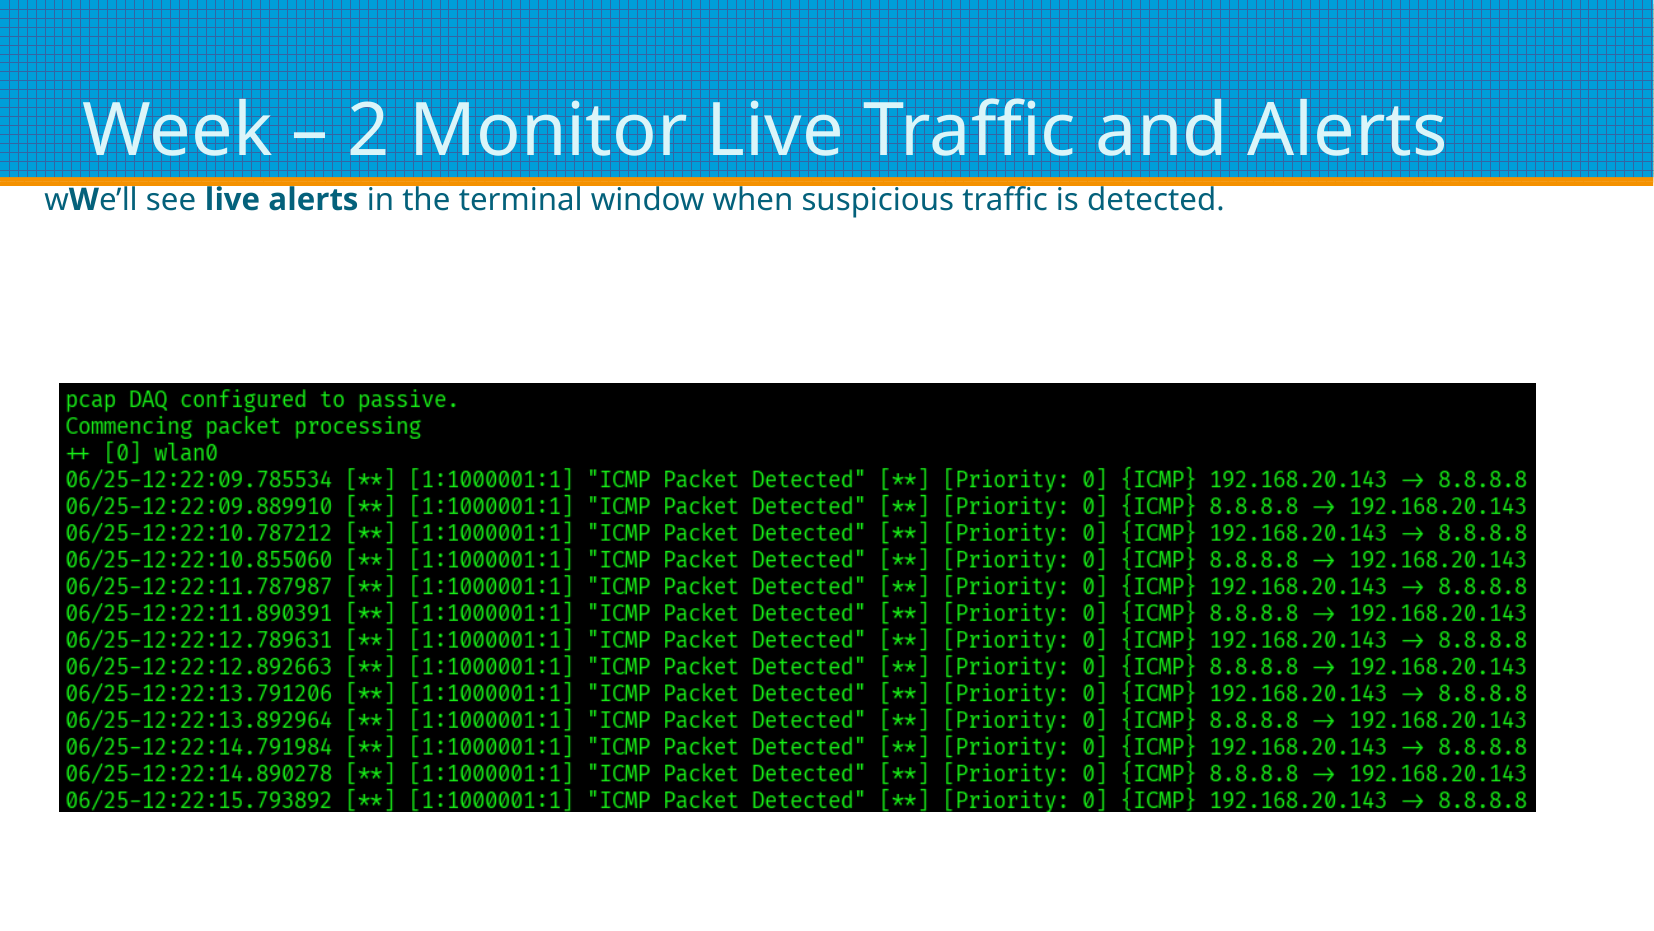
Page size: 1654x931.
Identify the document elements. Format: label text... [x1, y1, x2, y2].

list wWe’ll see live alerts in the terminal window when suspicious traffic is detected. [0, 177, 1571, 916]
title Week – 2 Monitor Live Traffic and Alerts [82, 14, 1571, 177]
picture [59, 383, 1536, 812]
